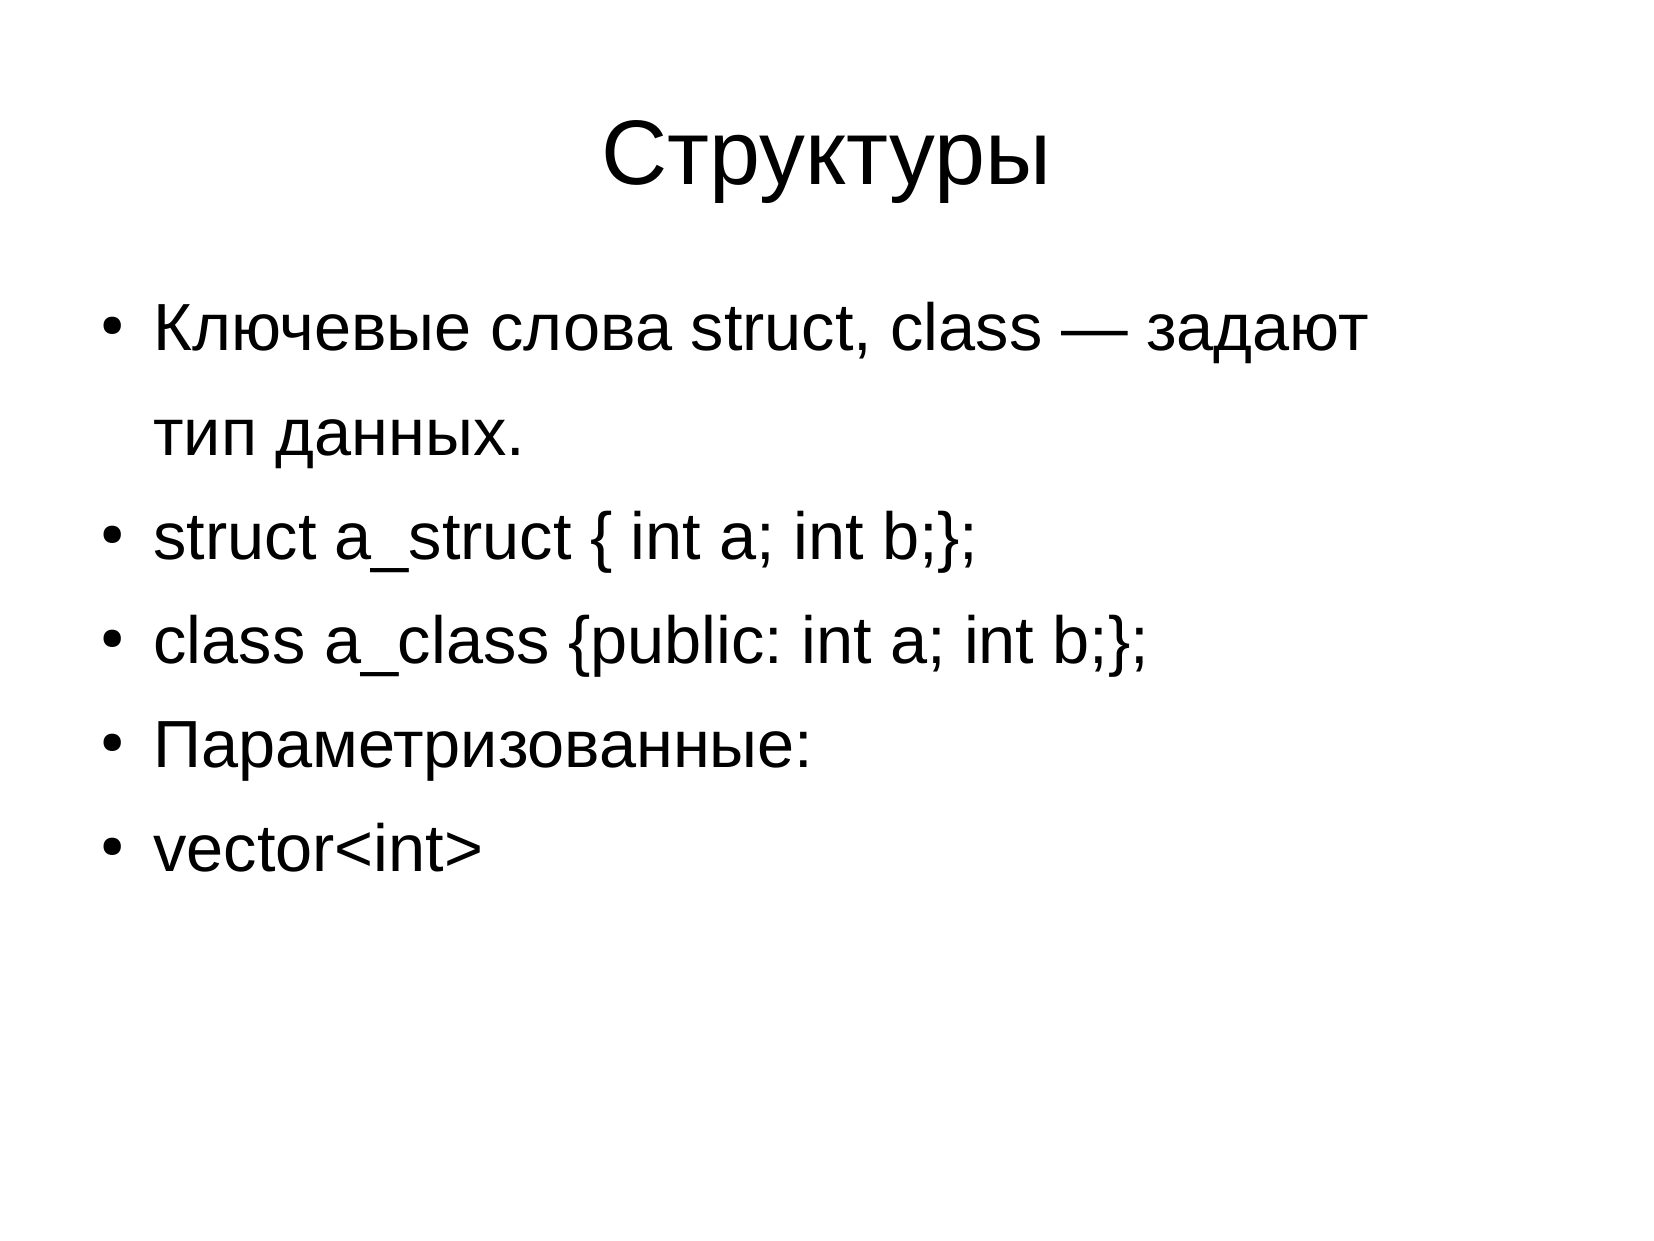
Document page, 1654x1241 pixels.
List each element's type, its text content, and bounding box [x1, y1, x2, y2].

list Ключевые слова struct, class — задают тип данных. struct a_struct { int a; int b;}; class a_class {public: int a; int b;}; Параметризованные: vector<int> [82, 290, 1571, 1010]
title Структуры [82, 49, 1571, 257]
